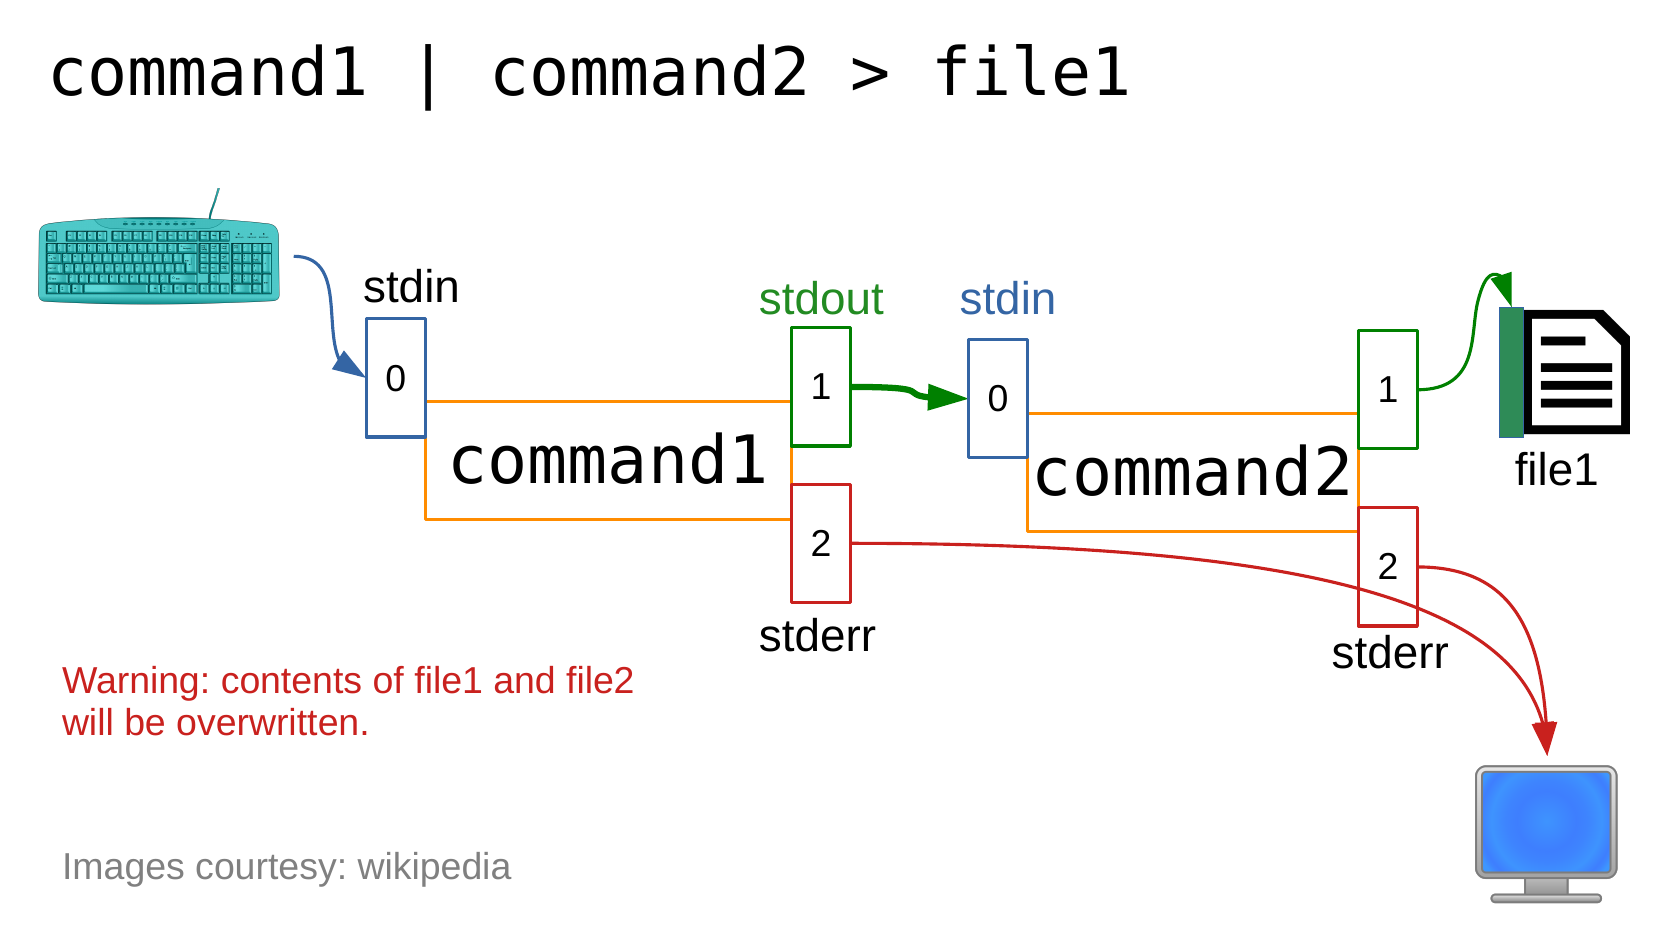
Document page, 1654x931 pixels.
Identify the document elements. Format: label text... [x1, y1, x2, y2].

picture [23, 188, 294, 324]
picture [1523, 301, 1630, 443]
text_box stderr [1316, 620, 1506, 700]
text_box 0 [366, 321, 426, 438]
text_box 2 [1358, 507, 1418, 620]
text_box stderr [744, 602, 934, 683]
text_box command1 [425, 401, 792, 520]
text_box Warning: contents of file1 and file2 will be overwritten. [47, 651, 686, 751]
text_box 1 [1358, 330, 1418, 449]
text_box 0 [968, 339, 1028, 458]
text_box command2 [1027, 413, 1359, 532]
text_box stdout [744, 265, 910, 332]
text_box Images courtesy: wikipedia [47, 838, 544, 896]
text_box stdin [944, 265, 1075, 332]
picture [1464, 755, 1630, 904]
text_box file1 [1500, 438, 1630, 520]
text_box [1499, 307, 1524, 438]
text_box 1 [791, 332, 851, 446]
text_box stdin [348, 253, 479, 321]
text_box 2 [791, 484, 851, 602]
title command1 | command2 > file1 [47, 23, 1536, 121]
